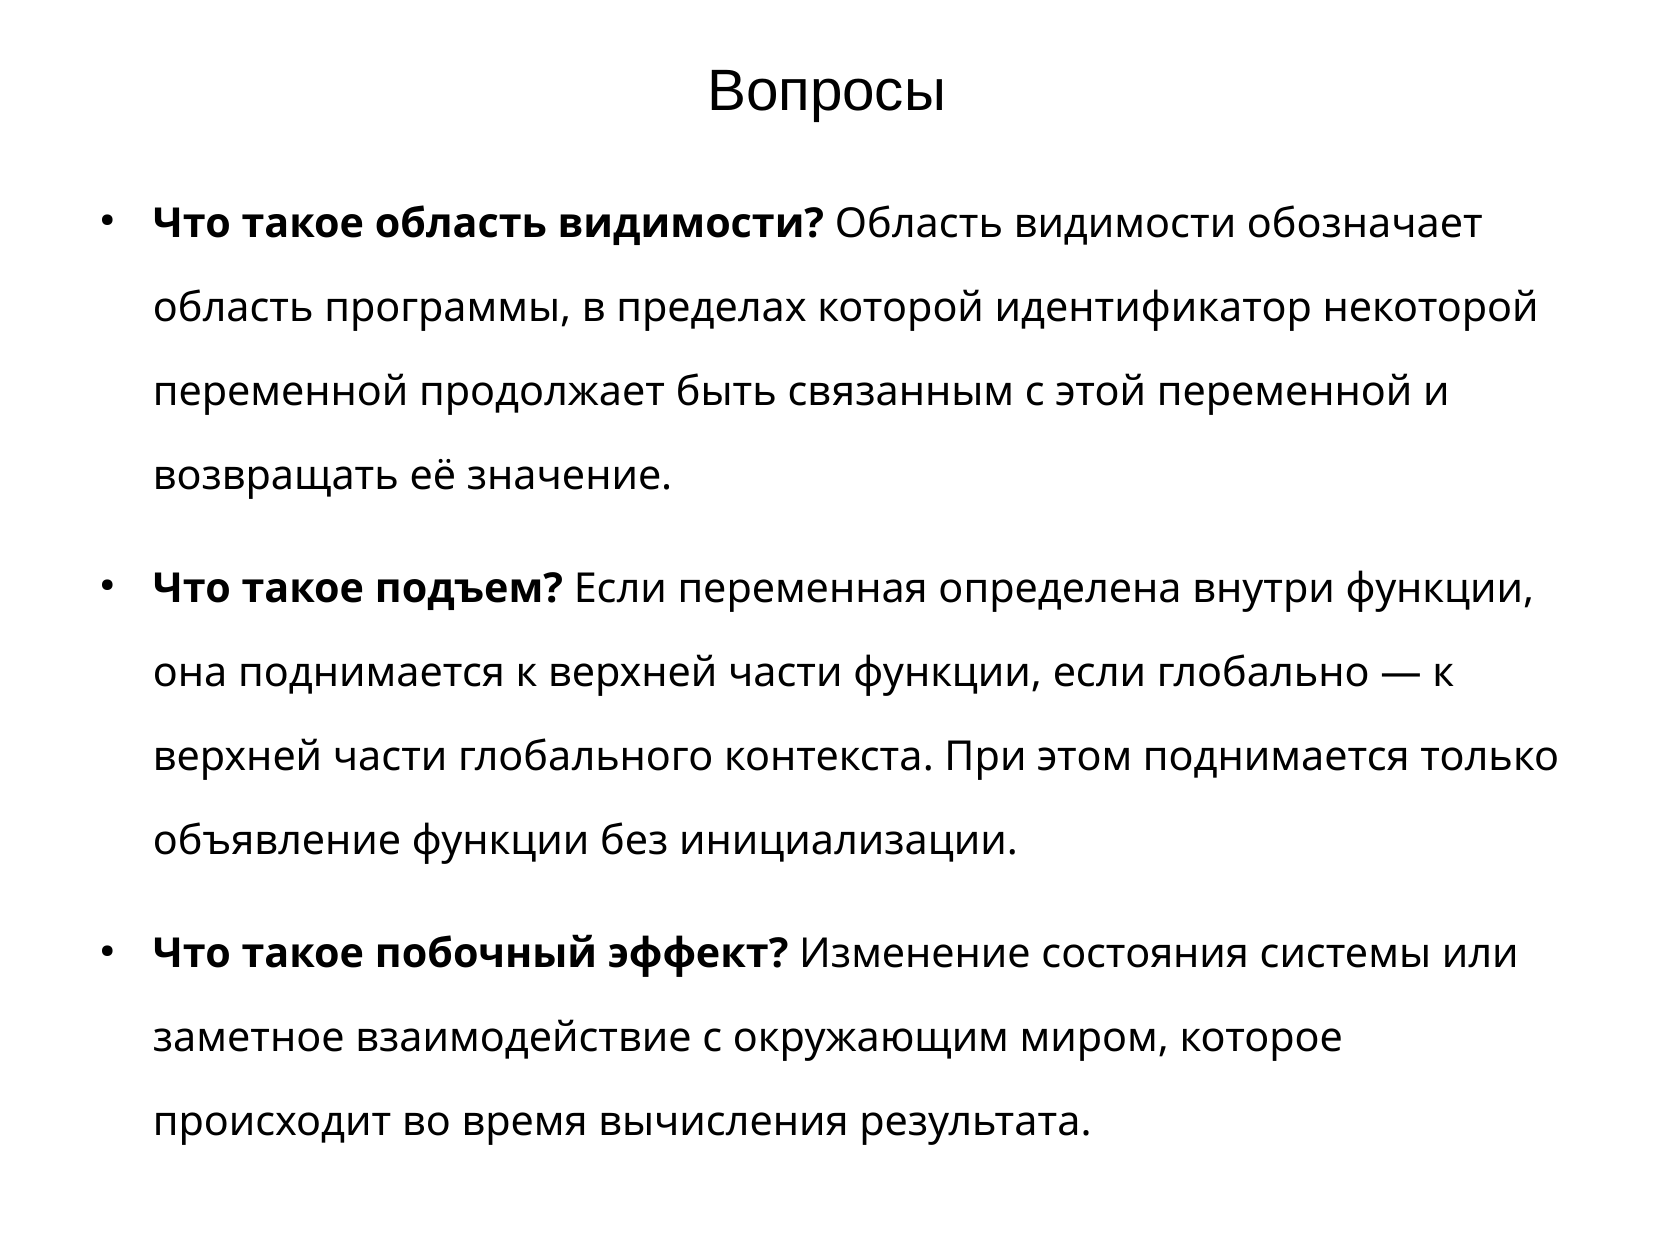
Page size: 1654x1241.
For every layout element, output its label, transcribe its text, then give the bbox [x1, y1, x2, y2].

title Вопросы [82, 49, 1571, 130]
list Что такое область видимости? Область видимости обозначает область программы, в пределах которой идентификатор некоторой переменной продолжает быть связанным с этой переменной и возвращать её значение. Что такое подъем? Если переменная определена внутри функции, она поднимается к верхней части функции, если глобально — к верхней части глобального контекста. При этом поднимается только объявление функции без инициализации. Что такое побочный эффект? Изменение состояния системы или заметное взаимодействие с окружающим миром, которое происходит во время вычисления результата. [82, 165, 1571, 1158]
